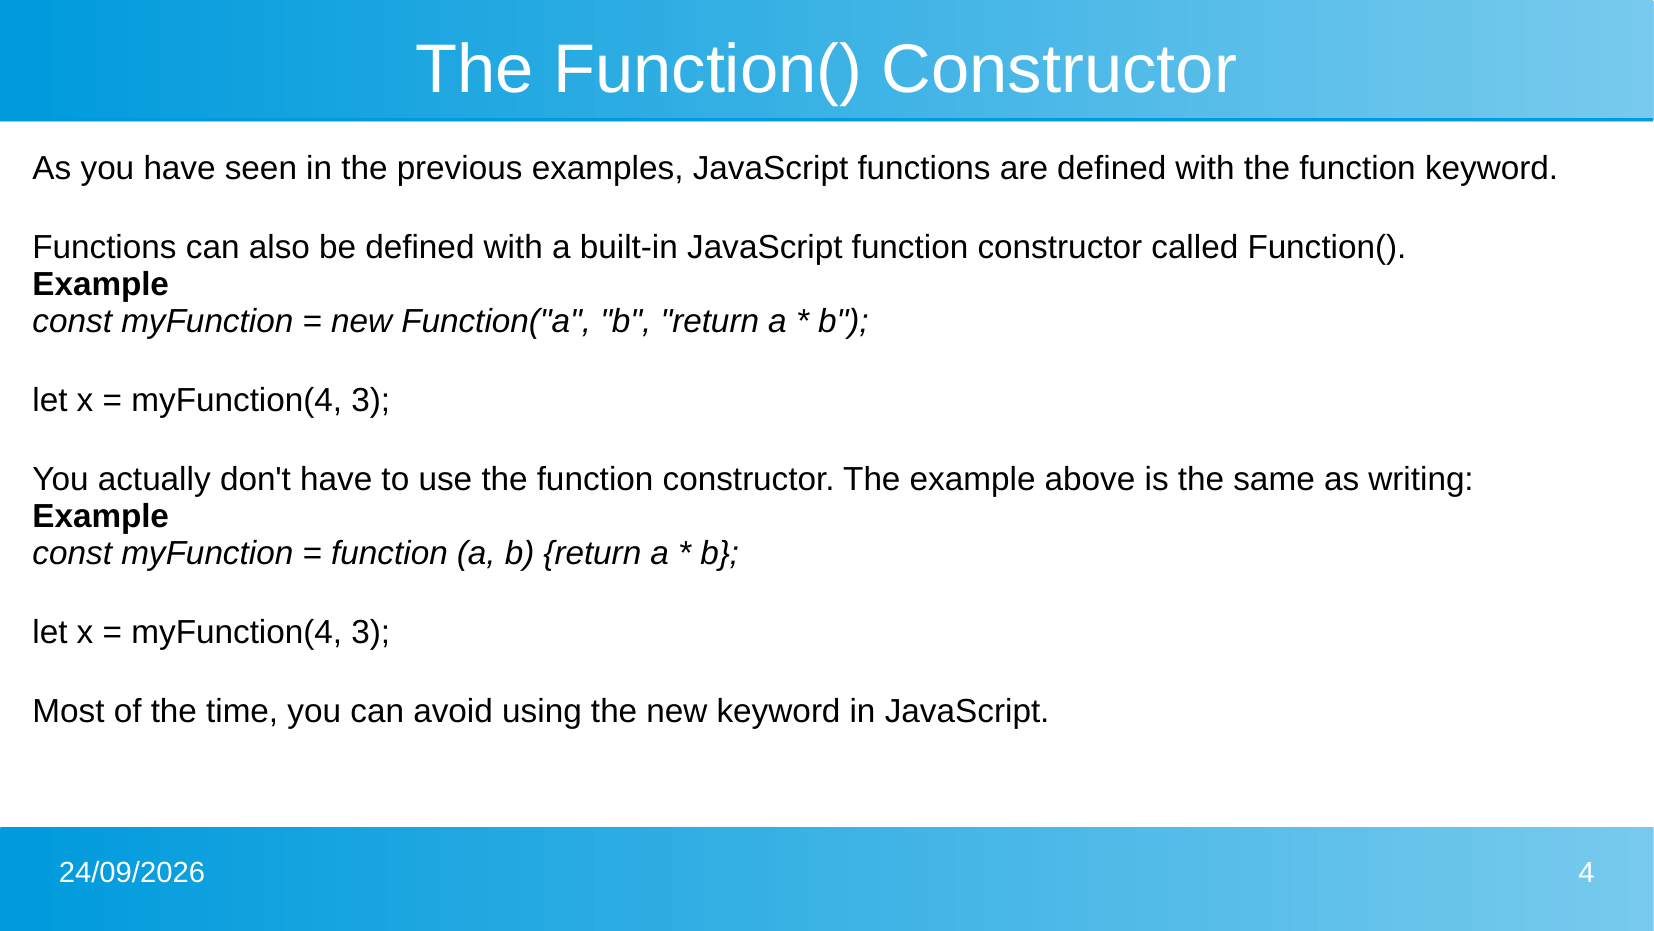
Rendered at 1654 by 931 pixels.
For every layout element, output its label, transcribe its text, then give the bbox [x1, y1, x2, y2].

title The Function() Constructor [59, 29, 1595, 108]
text_box As you have seen in the previous examples, JavaScript functions are defined with the function keyword. Functions can also be defined with a built-in JavaScript function constructor called Function(). Example const myFunction = new Function("a", "b", "return a * b"); let x = myFunction(4, 3); You actually don't have to use the function constructor. The example above is the same as writing: Example const myFunction = function (a, b) {return a * b}; let x = myFunction(4, 3); Most of the time, you can avoid using the new keyword in JavaScript. [17, 141, 1613, 779]
